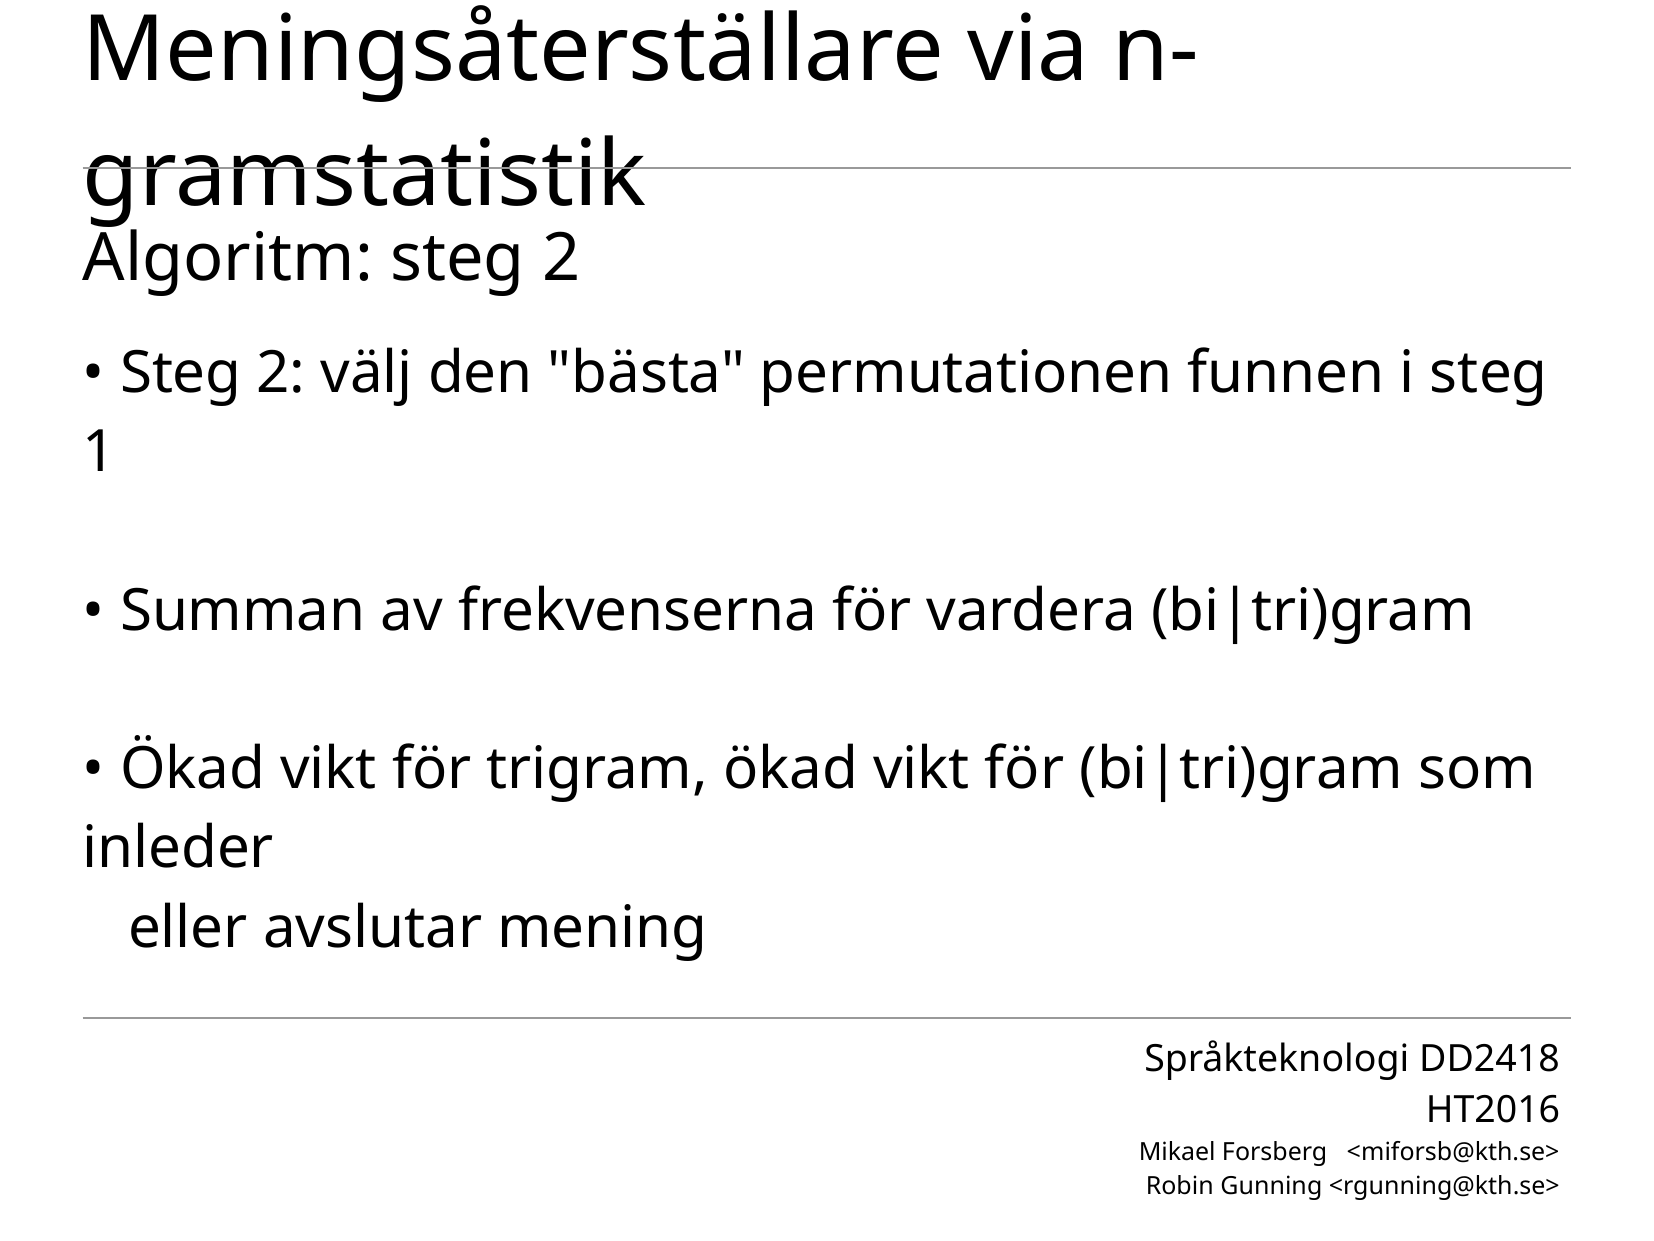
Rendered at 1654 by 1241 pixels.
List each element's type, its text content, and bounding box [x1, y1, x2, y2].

subtitle • Steg 2: välj den "bästa" permutationen funnen i steg 1 • Summan av frekvenserna för vardera (bi|tri)gram • Ökad vikt för trigram, ökad vikt för (bi|tri)gram som inleder eller avslutar mening [82, 330, 1571, 1010]
title Algoritm: steg 2 [82, 194, 1571, 316]
title Meningsåterställare via n-gramstatistik [82, 46, 1571, 167]
text_box Språkteknologi DD2418 HT2016 Mikael Forsberg <miforsb@kth.se> Robin Gunning <rgunning@kth.se> [1020, 1024, 1576, 1156]
